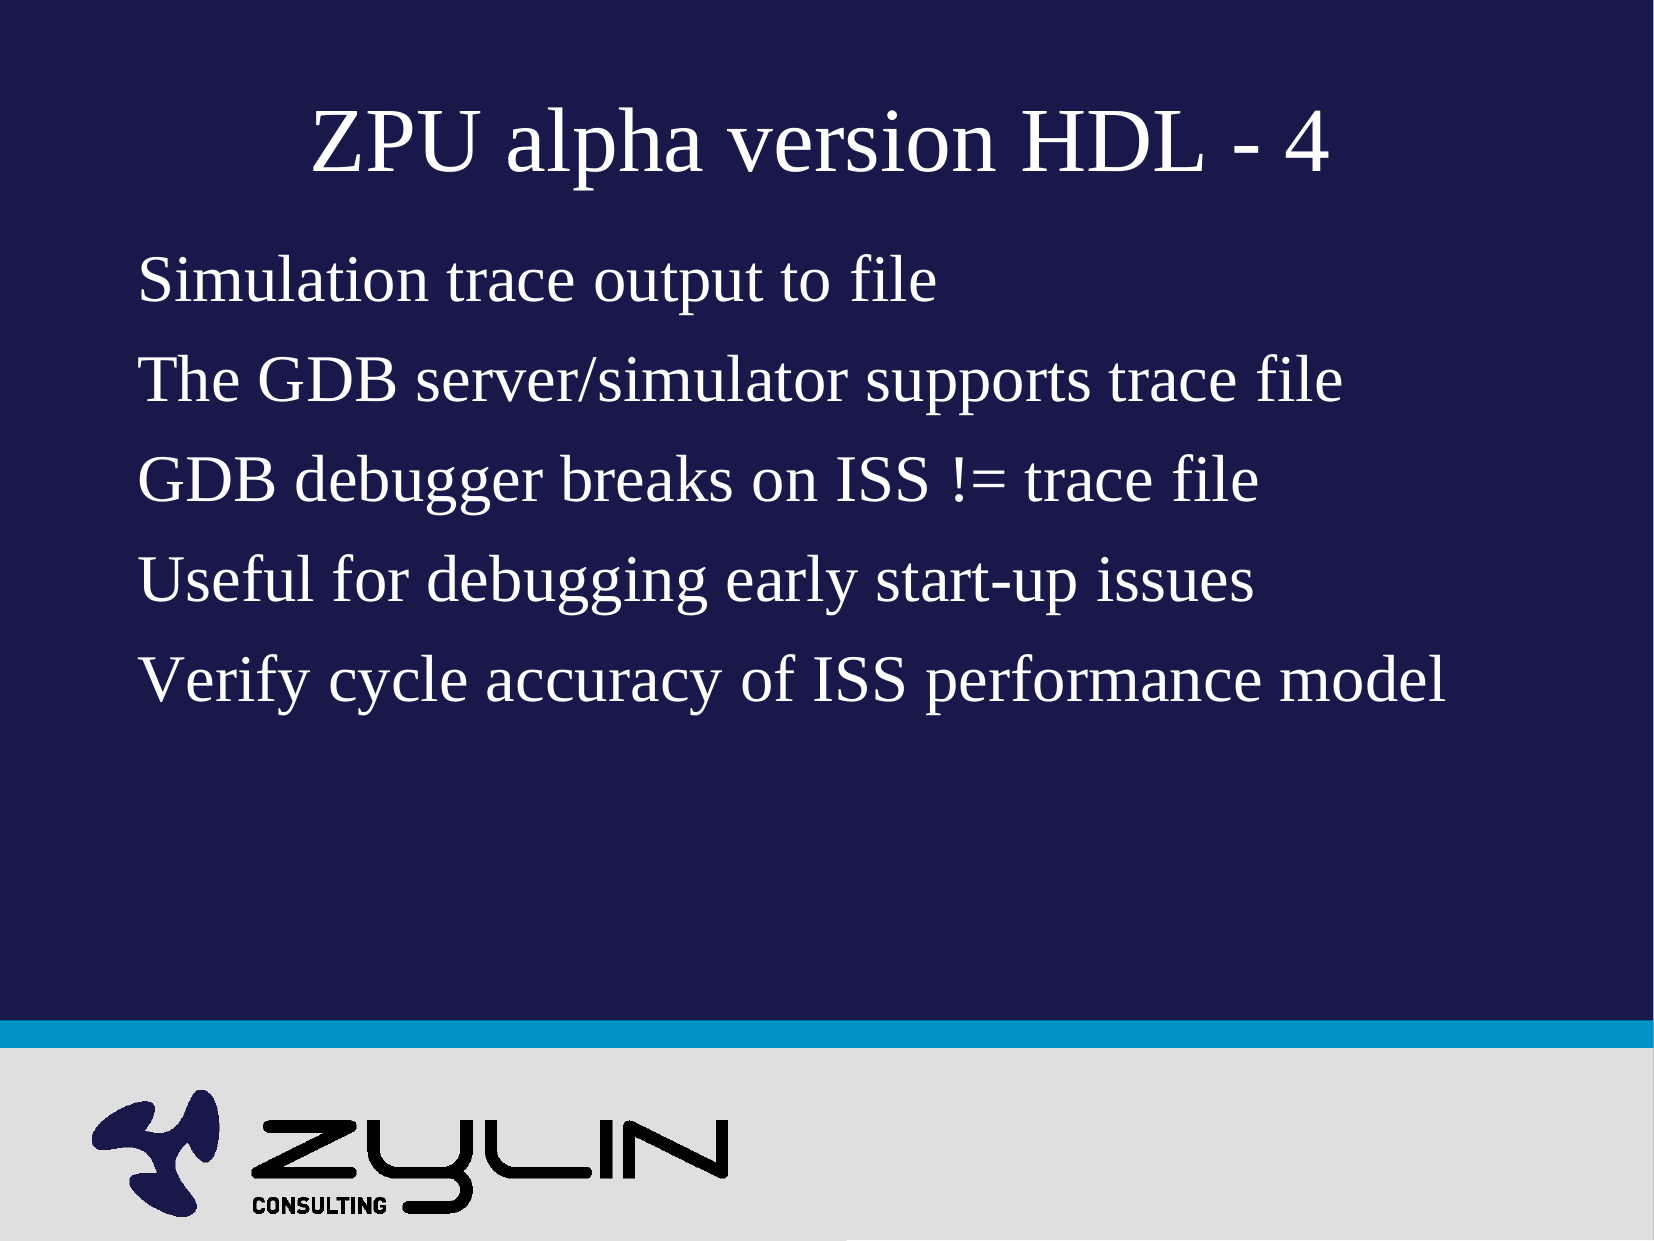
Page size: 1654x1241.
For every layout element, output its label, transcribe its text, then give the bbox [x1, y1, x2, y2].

picture [0, 1049, 812, 1241]
title ZPU alpha version HDL - 4 [117, 79, 1526, 206]
text_box [0, 1020, 1654, 1241]
list Simulation trace output to file The GDB server/simulator supports trace file GDB debugger breaks on ISS != trace file Useful for debugging early start-up issues Verify cycle accuracy of ISS performance model [120, 245, 1533, 1020]
